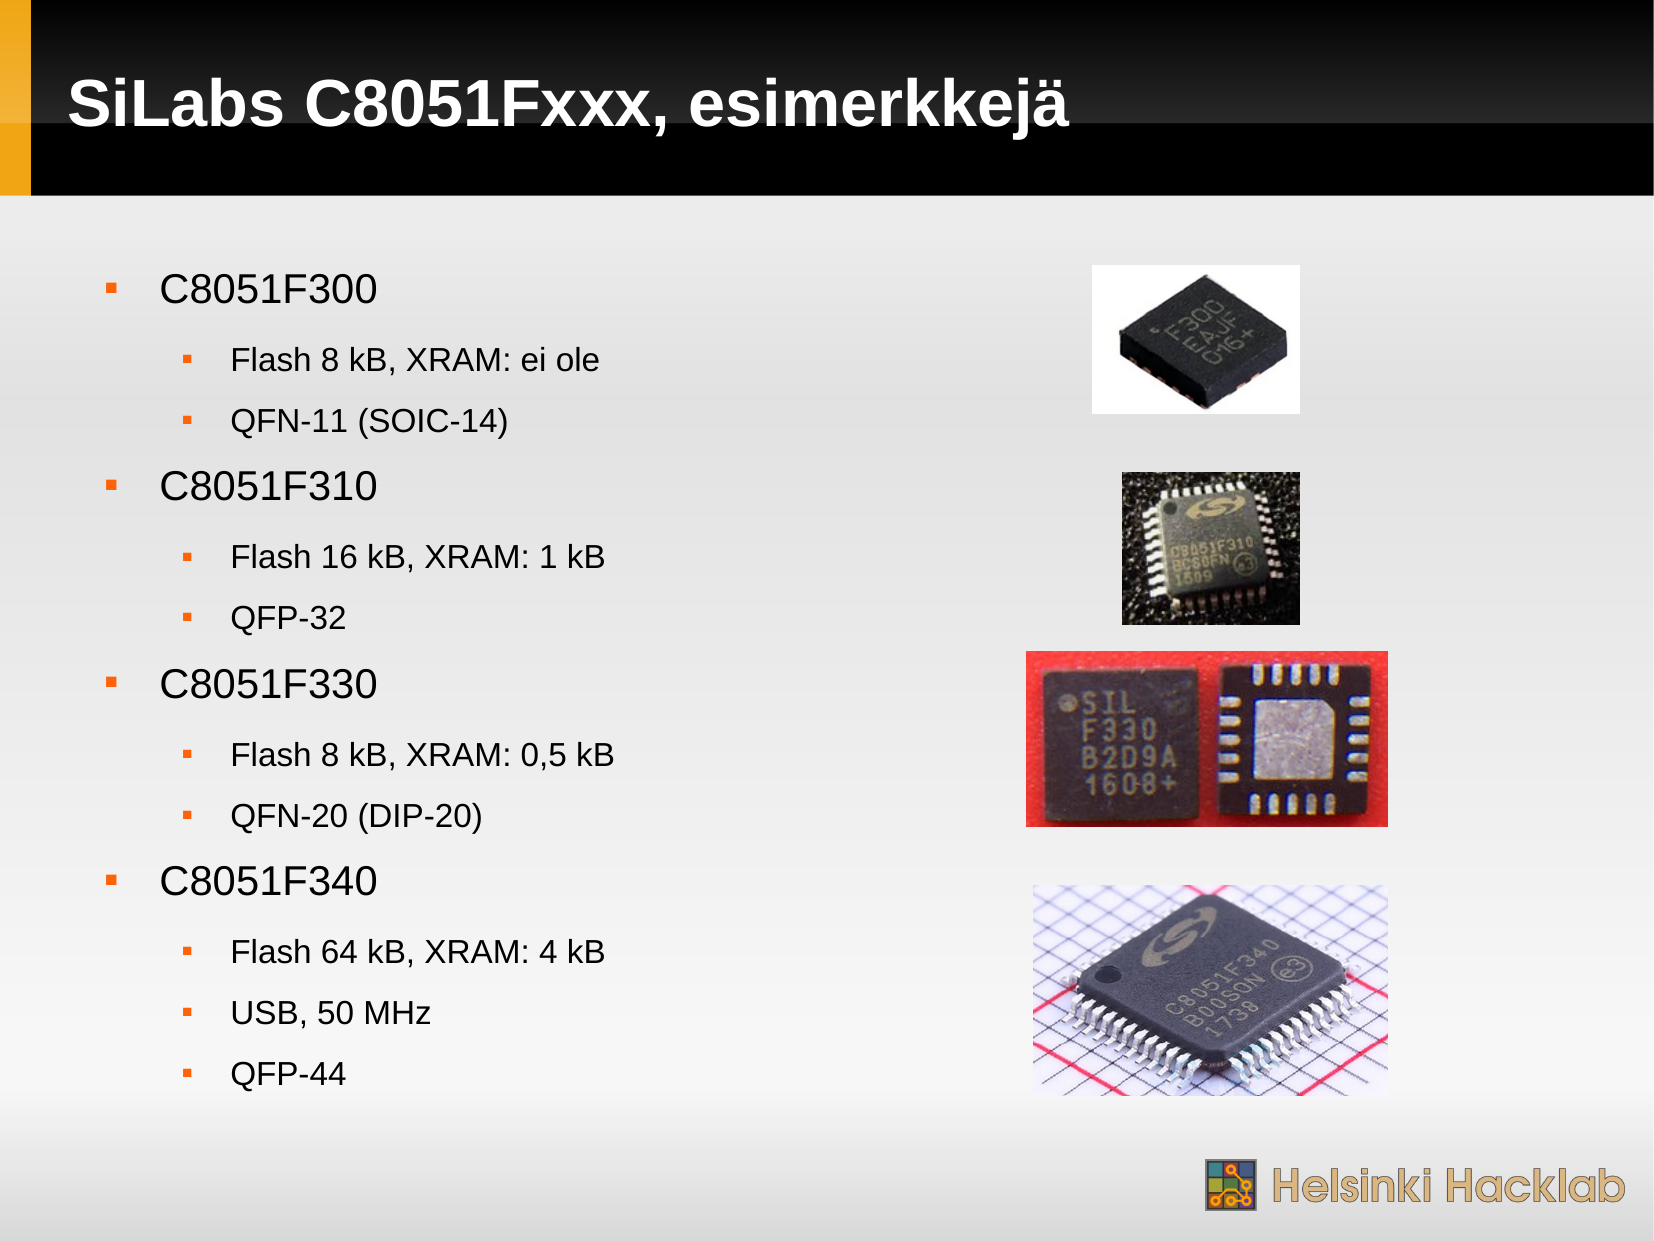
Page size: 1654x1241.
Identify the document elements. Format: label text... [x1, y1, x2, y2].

list C8051F300 Flash 8 kB, XRAM: ei ole QFN-11 (SOIC-14) C8051F310 Flash 16 kB, XRAM: 1 kB QFP-32 C8051F330 Flash 8 kB, XRAM: 0,5 kB QFN-20 (DIP-20) C8051F340 Flash 64 kB, XRAM: 4 kB USB, 50 MHz QFP-44 [88, 265, 1093, 1160]
picture [0, 0, 1654, 1241]
title SiLabs C8051Fxxx, esimerkkejä [67, 0, 1556, 208]
